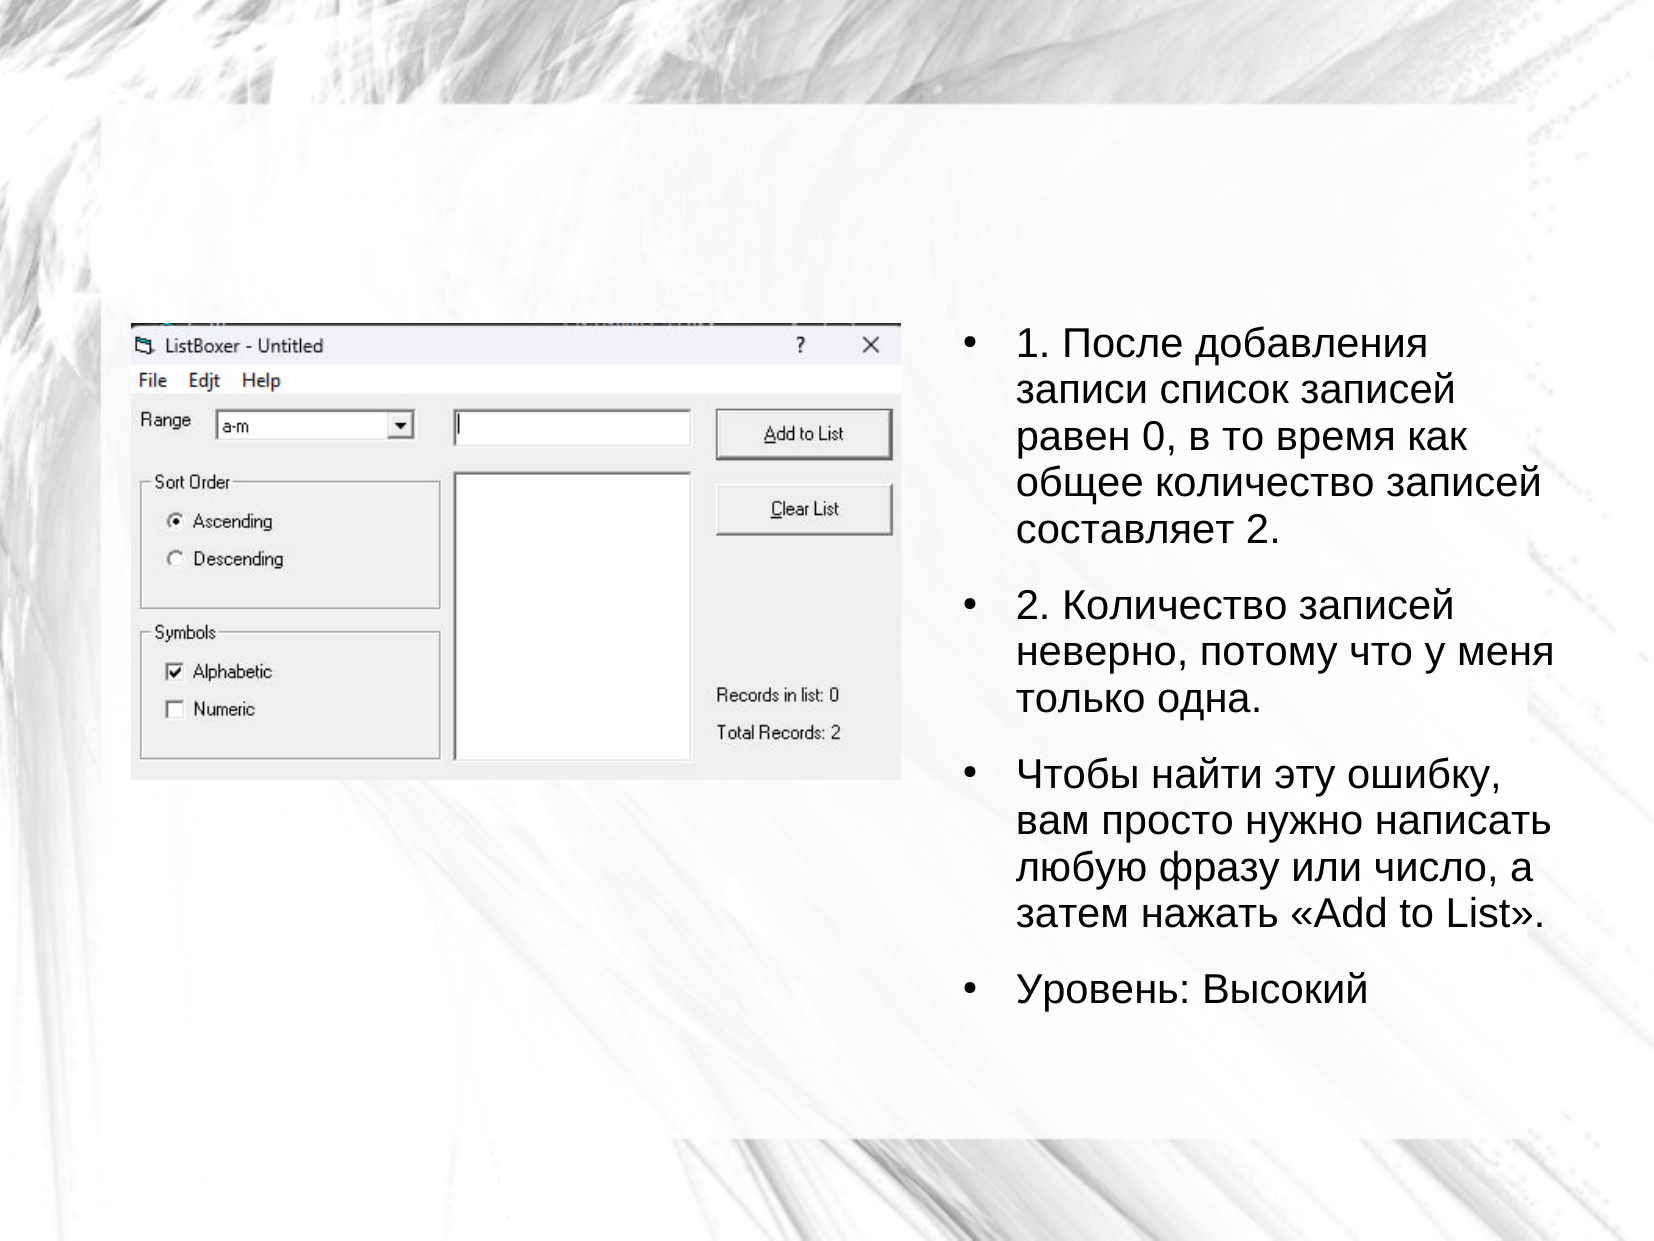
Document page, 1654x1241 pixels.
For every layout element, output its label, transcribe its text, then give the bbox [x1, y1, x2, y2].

list 1. После добавления записи список записей равен 0, в то время как общее количество записей составляет 2. 2. Количество записей неверно, потому что у меня только одна. Чтобы найти эту ошибку, вам просто нужно написать любую фразу или число, а затем нажать «Add to List». Уровень: Высокий [945, 319, 1571, 1024]
picture [0, 0, 1654, 1241]
